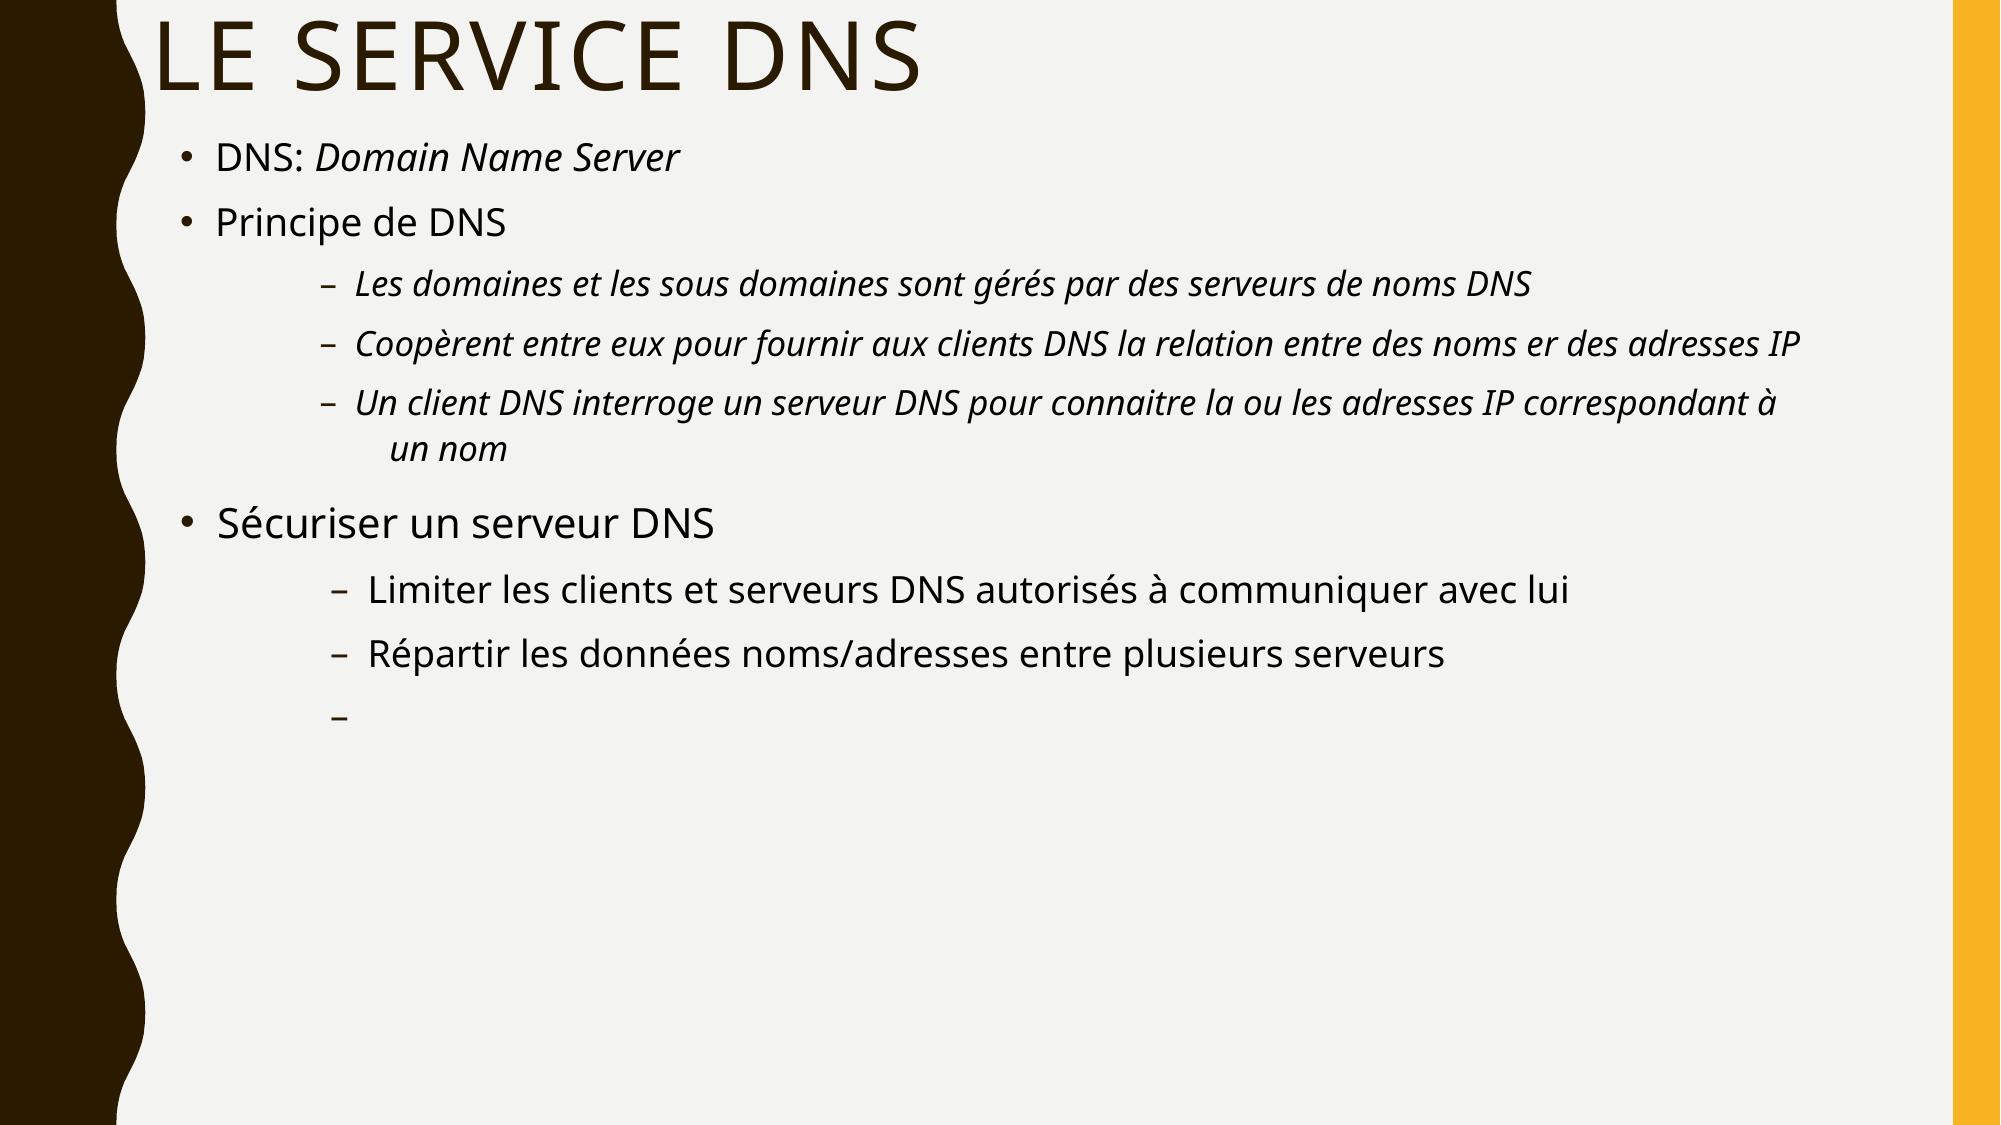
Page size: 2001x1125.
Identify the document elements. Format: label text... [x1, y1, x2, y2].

list DNS: Domain Name Server Principe de DNS Les domaines et les sous domaines sont gérés par des serveurs de noms DNS Coopèrent entre eux pour fournir aux clients DNS la relation entre des noms er des adresses IP Un client DNS interroge un serveur DNS pour connaitre la ou les adresses IP correspondant à un nom [165, 120, 1835, 481]
title LE SERVICE DNS [136, 0, 1807, 121]
text_box Sécuriser un serveur DNS Limiter les clients et serveurs DNS autorisés à communiquer avec lui Répartir les données noms/adresses entre plusieurs serveurs [165, 484, 1835, 715]
